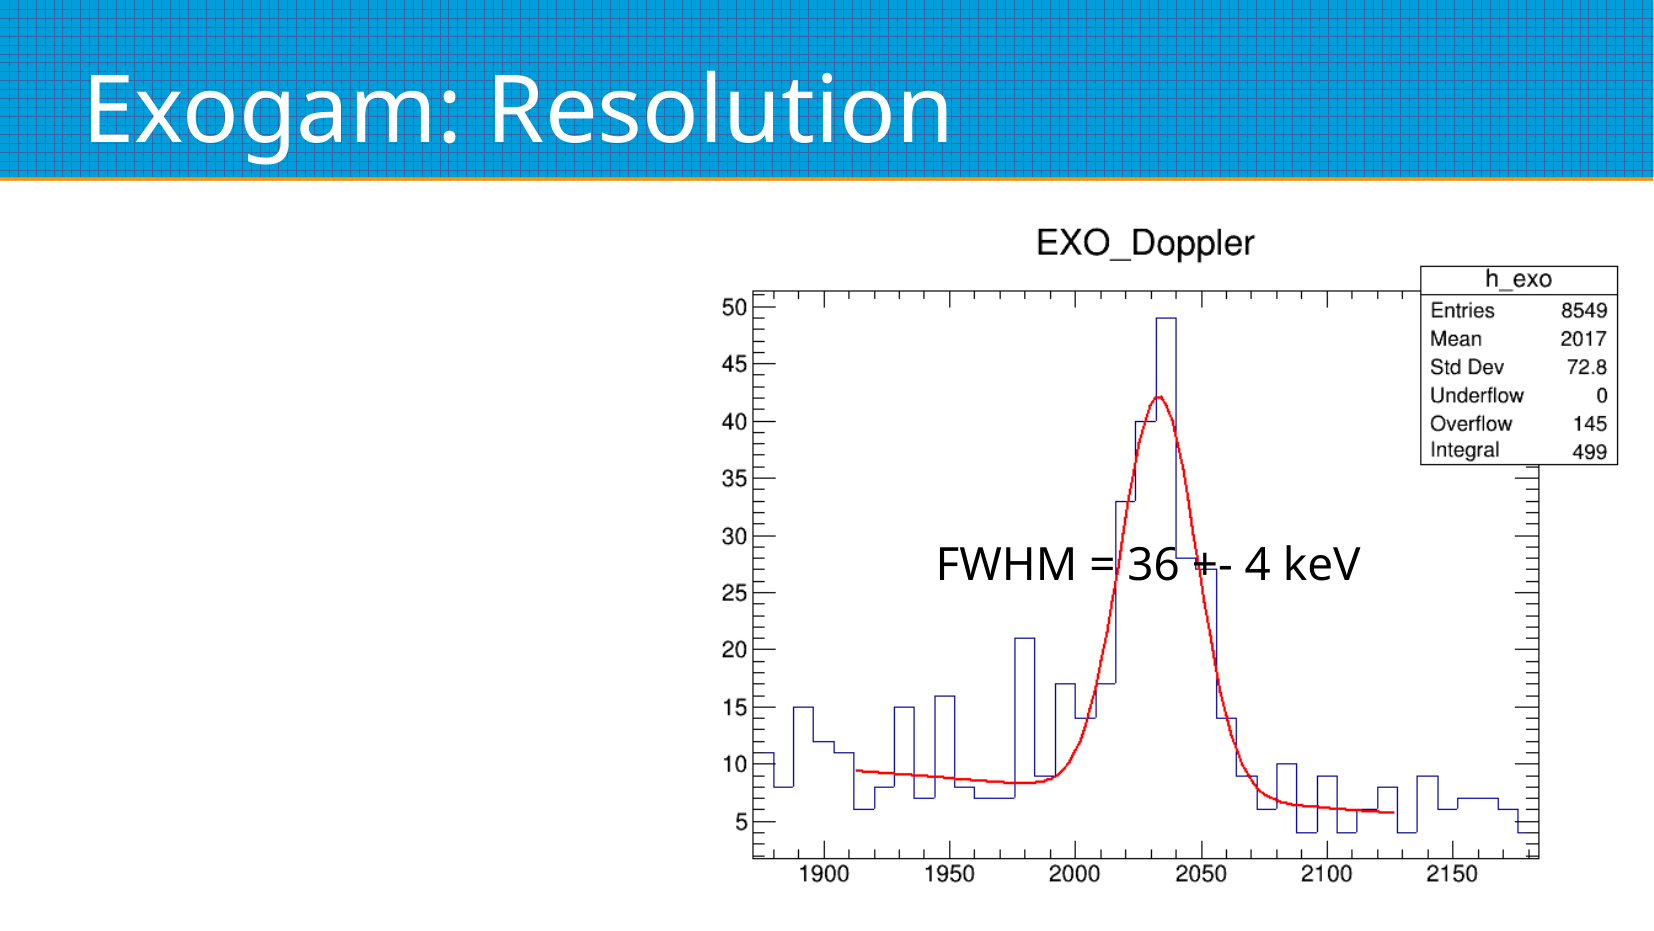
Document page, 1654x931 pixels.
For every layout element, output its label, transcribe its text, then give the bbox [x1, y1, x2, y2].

picture [675, 224, 1622, 901]
title Exogam: Resolution [82, 14, 1571, 171]
